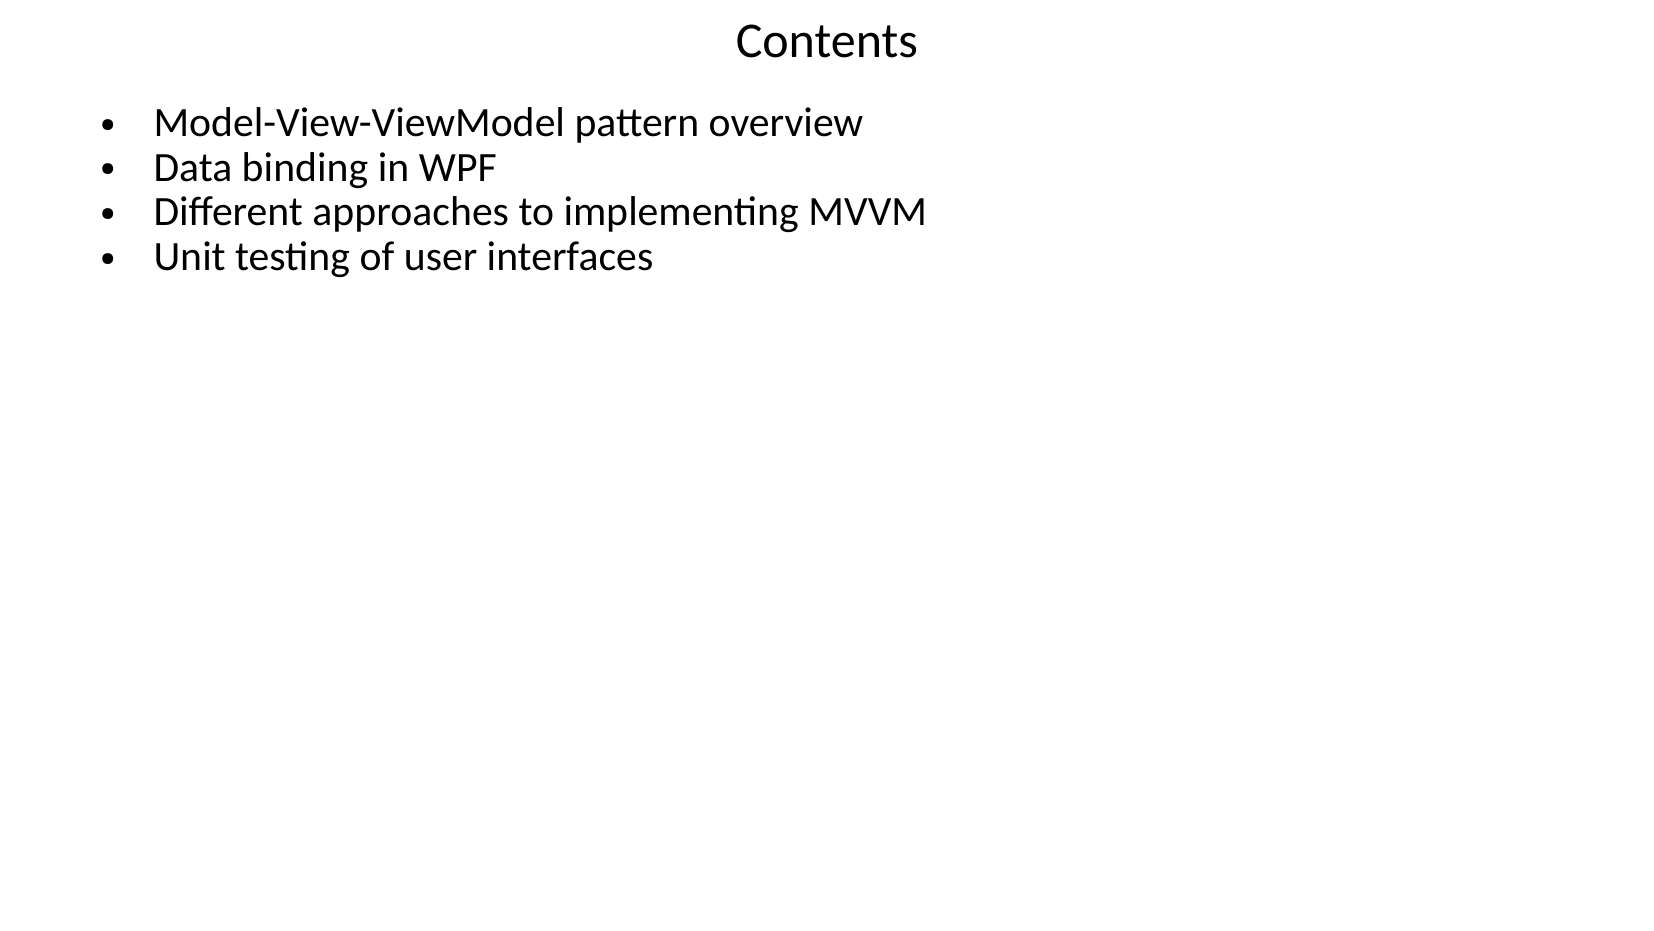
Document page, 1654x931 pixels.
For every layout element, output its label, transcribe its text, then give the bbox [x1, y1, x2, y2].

title Contents [82, 15, 1571, 76]
list Model-View-ViewModel pattern overview Data binding in WPF Different approaches to implementing MVVM Unit testing of user interfaces [82, 105, 1571, 916]
